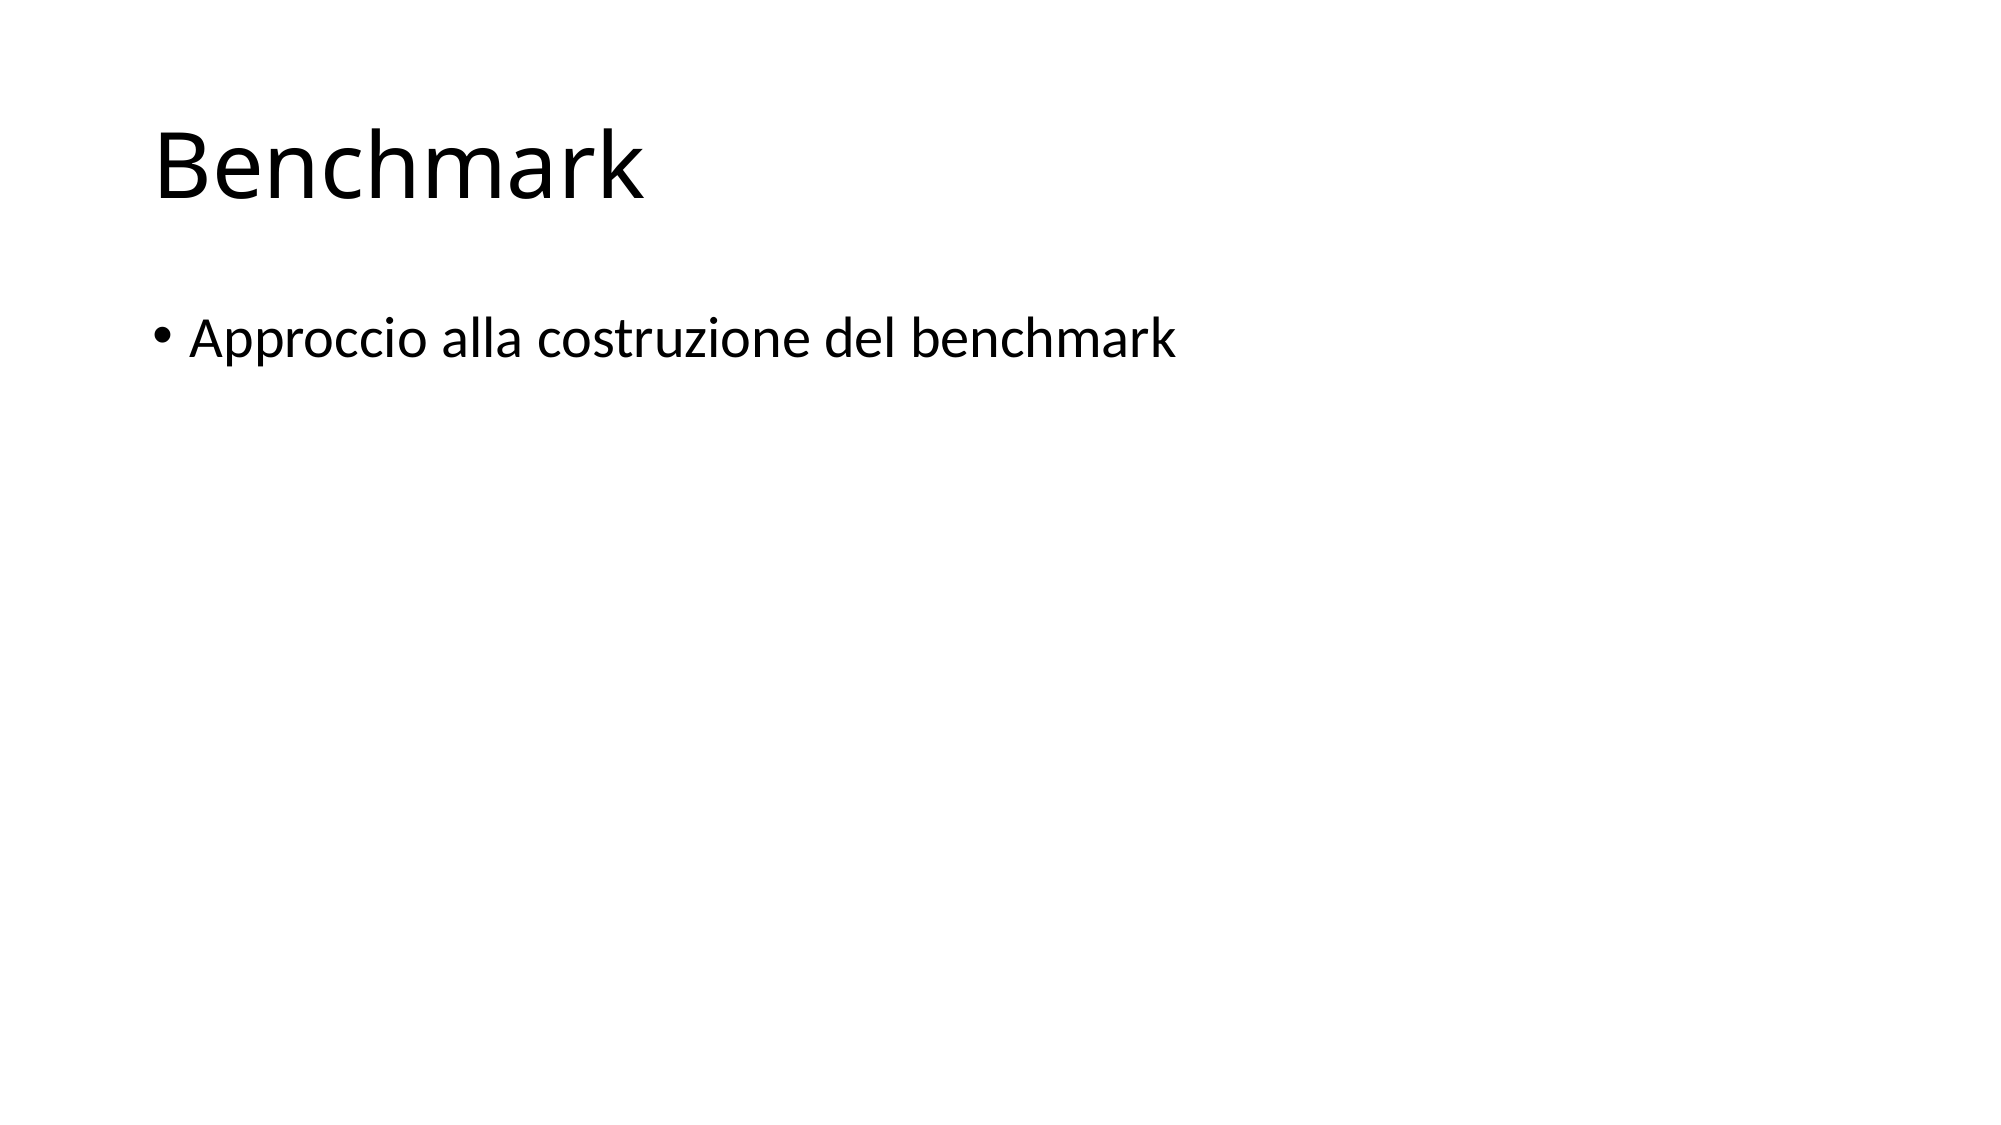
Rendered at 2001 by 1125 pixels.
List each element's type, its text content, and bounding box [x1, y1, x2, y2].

title Benchmark [137, 59, 1863, 278]
list Approccio alla costruzione del benchmark [137, 299, 1863, 1014]
